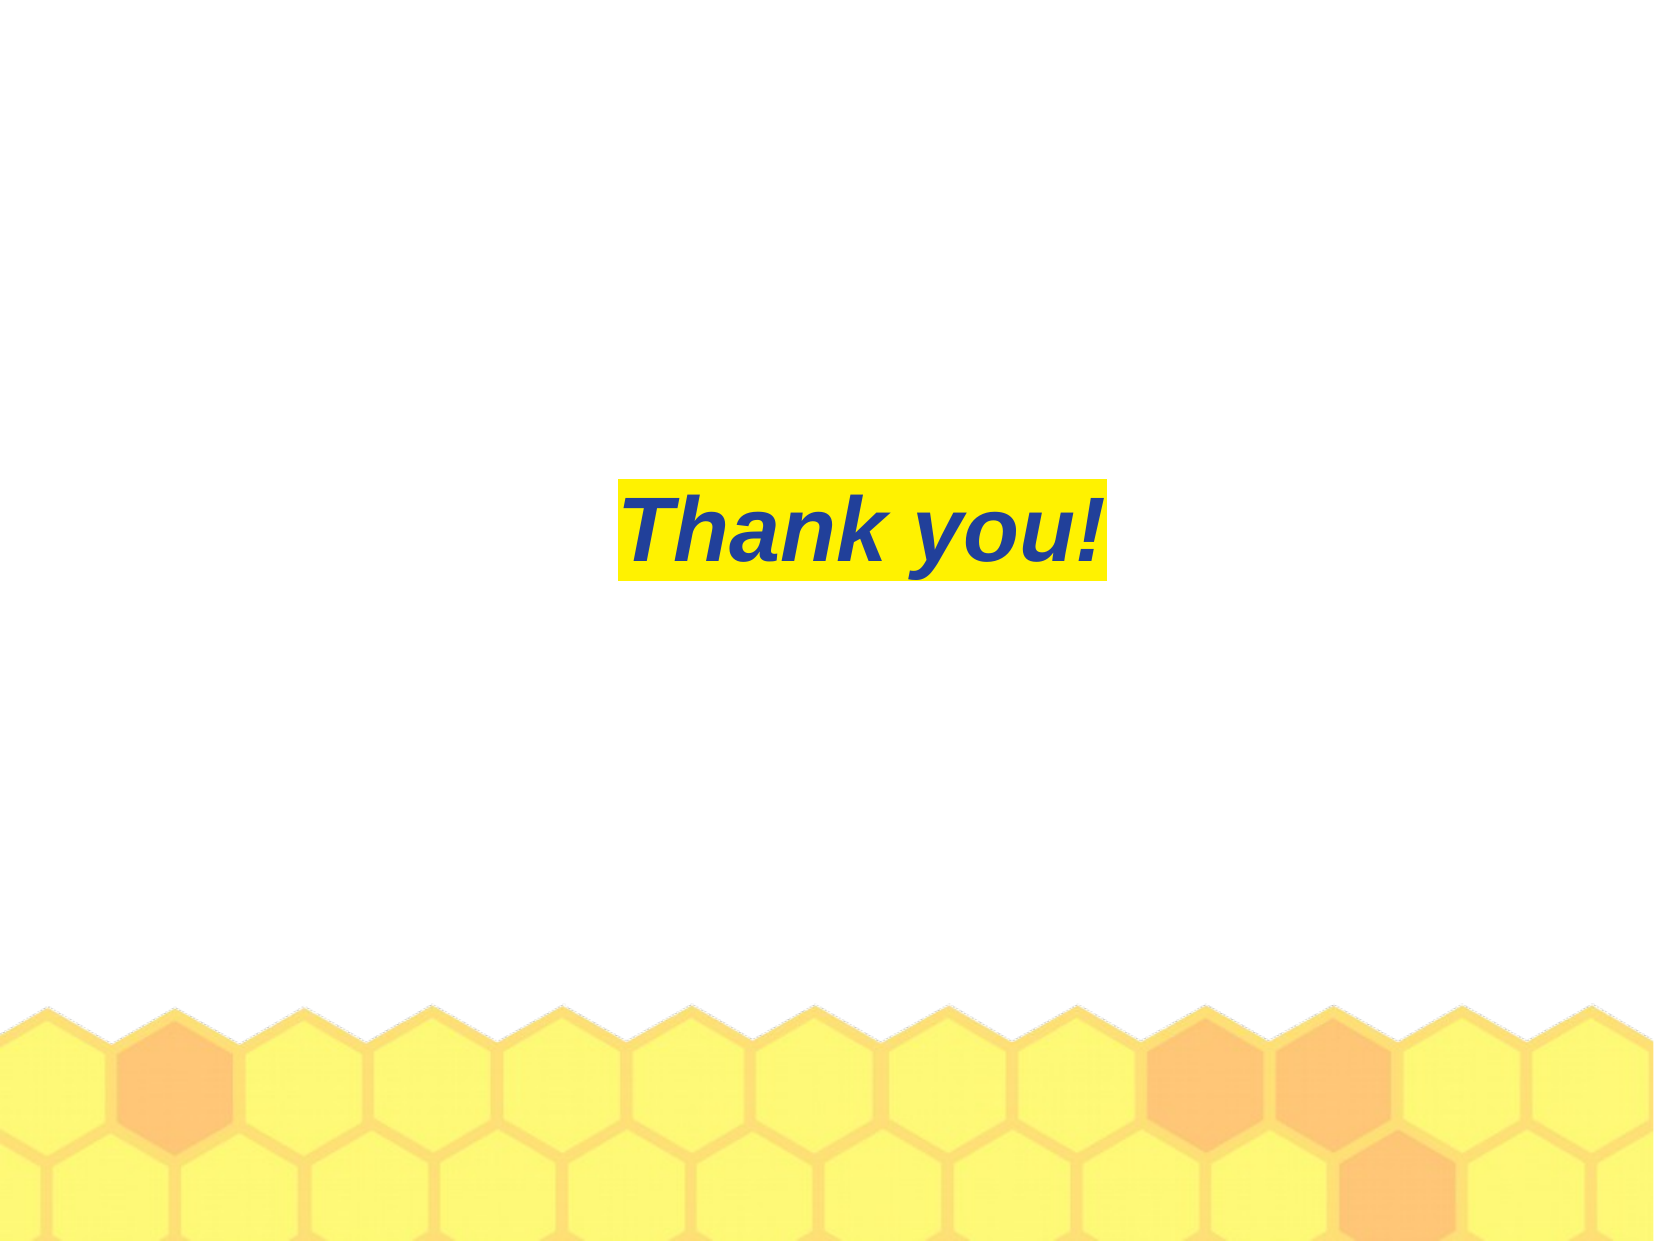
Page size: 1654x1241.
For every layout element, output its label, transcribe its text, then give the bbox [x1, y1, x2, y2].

list Thank you! [82, 165, 1571, 886]
picture [0, 1001, 1654, 1241]
